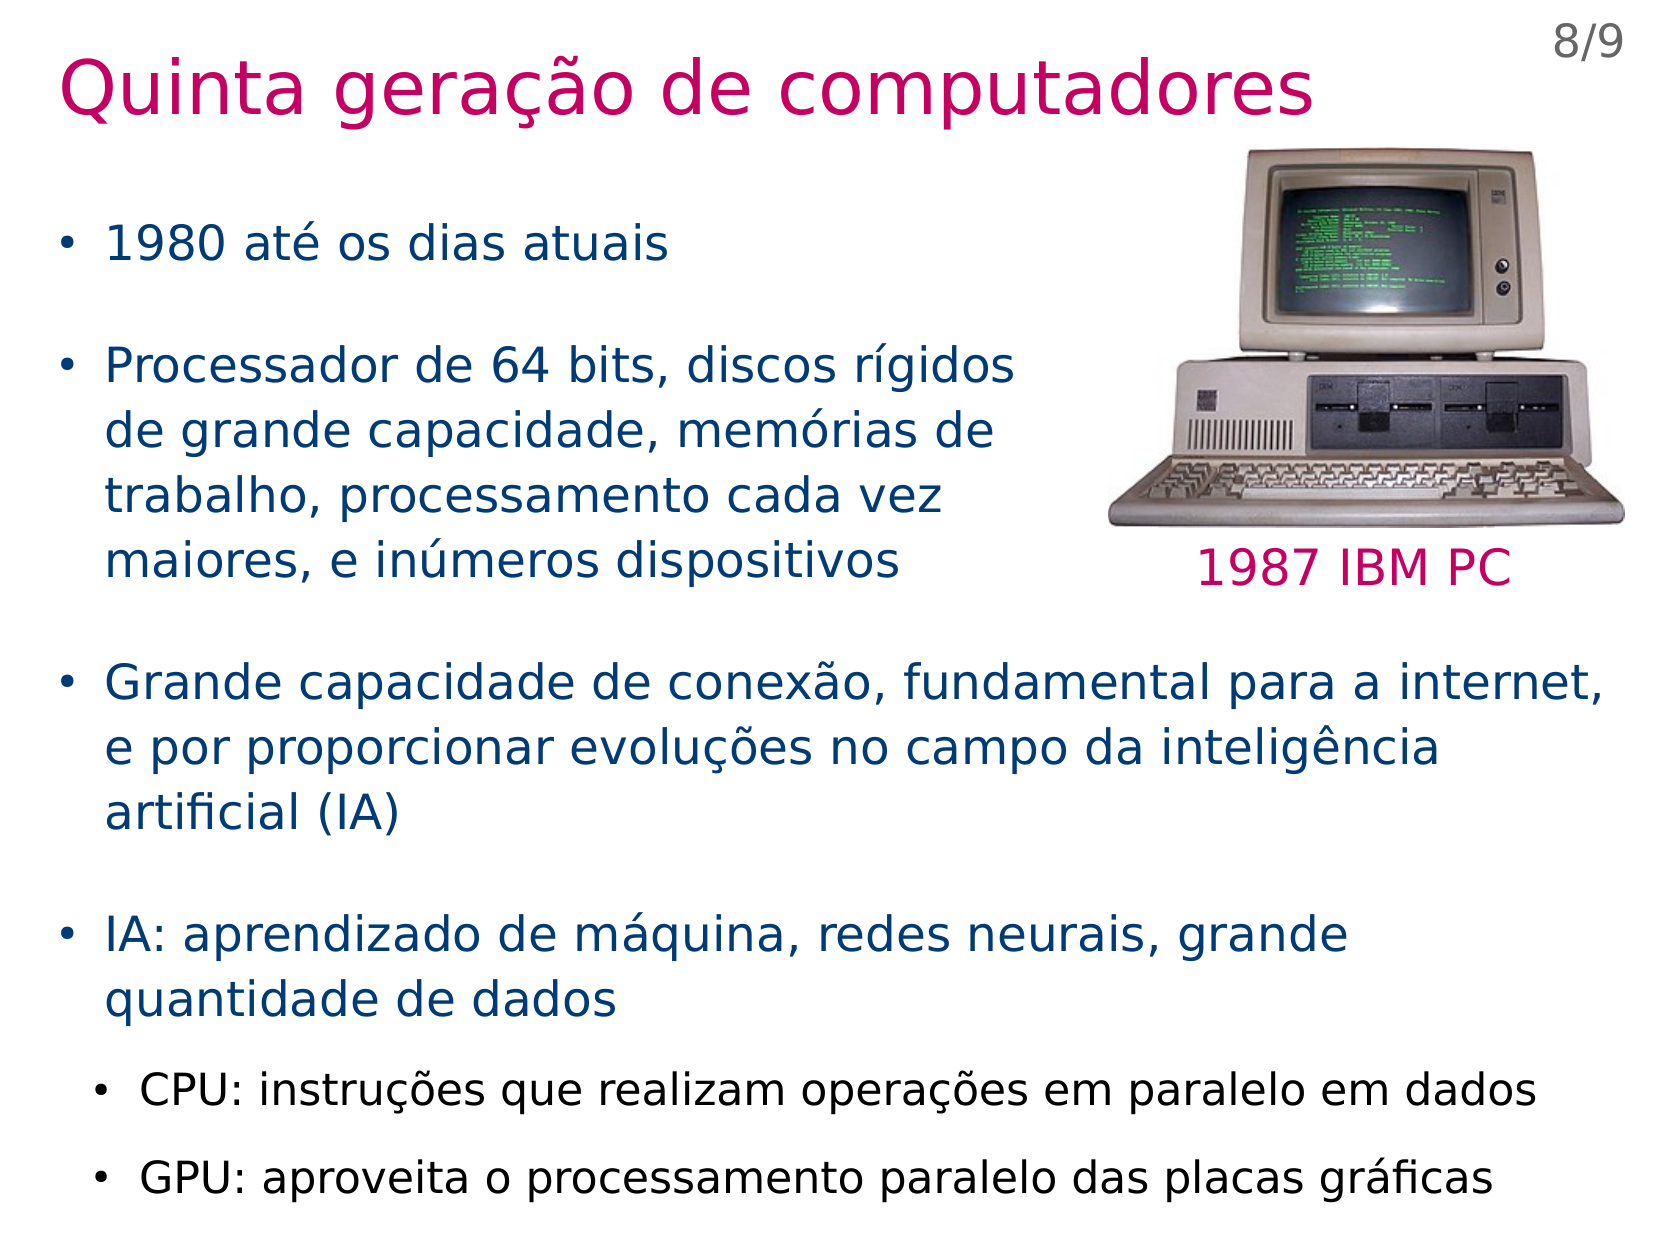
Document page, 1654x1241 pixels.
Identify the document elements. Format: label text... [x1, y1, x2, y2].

title Quinta geração de computadores [59, 29, 1625, 148]
text_box 1987 IBM PC [1181, 531, 1565, 605]
list 1980 até os dias atuais Processador de 64 bits, discos rígidos de grande capacidade, memórias de trabalho, processamento cada vez maiores, e inúmeros dispositivos Grande capacidade de conexão, fundamental para a internet, e por proporcionar evoluções no campo da inteligência artificial (IA) IA: aprendizado de máquina, redes neurais, grande quantidade de dados CPU: instruções que realizam operações em paralelo em dados GPU: aproveita o processamento paralelo das placas gráficas [59, 206, 1625, 1211]
picture [1108, 147, 1625, 528]
